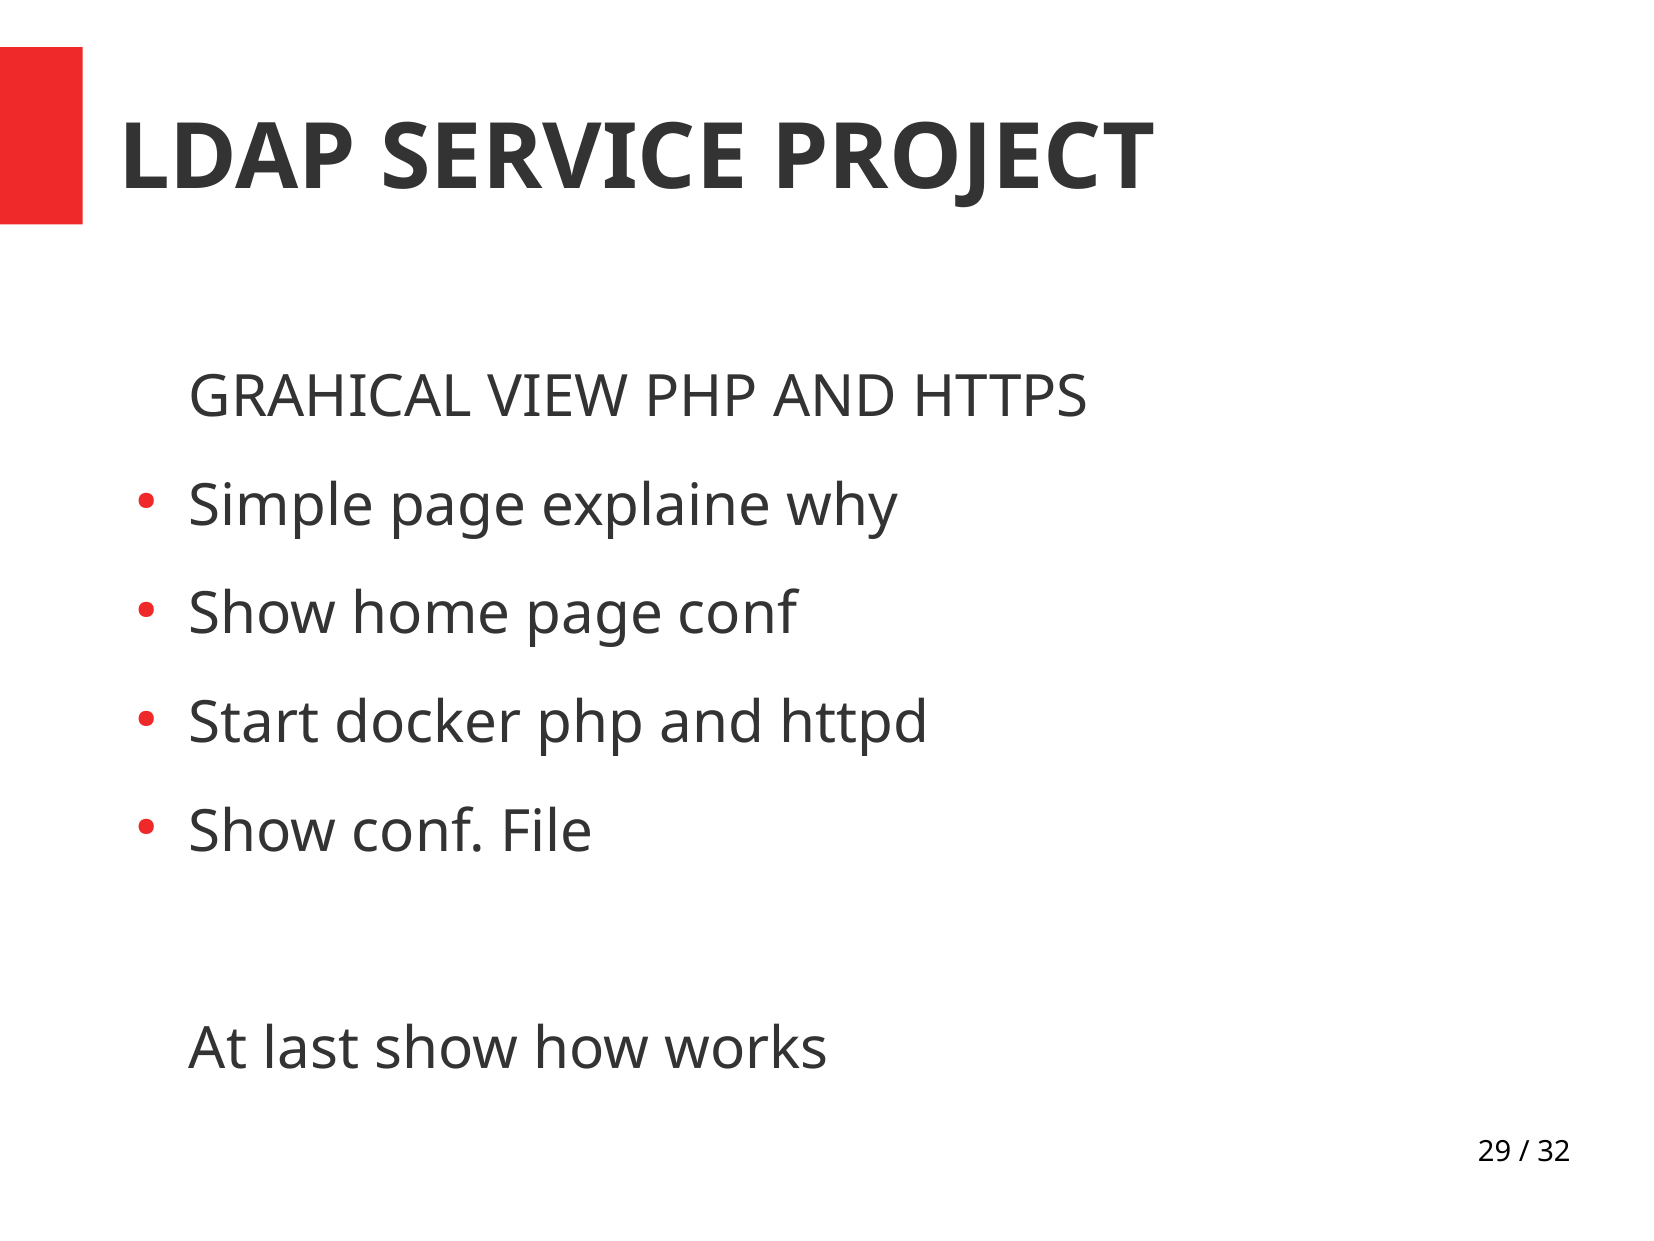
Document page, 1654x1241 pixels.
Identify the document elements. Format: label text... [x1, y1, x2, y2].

title LDAP SERVICE PROJECT [118, 49, 1571, 257]
list GRAHICAL VIEW PHP AND HTTPS Simple page explaine why Show home page conf Start docker php and httpd Show conf. File At last show how works [118, 354, 1536, 1074]
